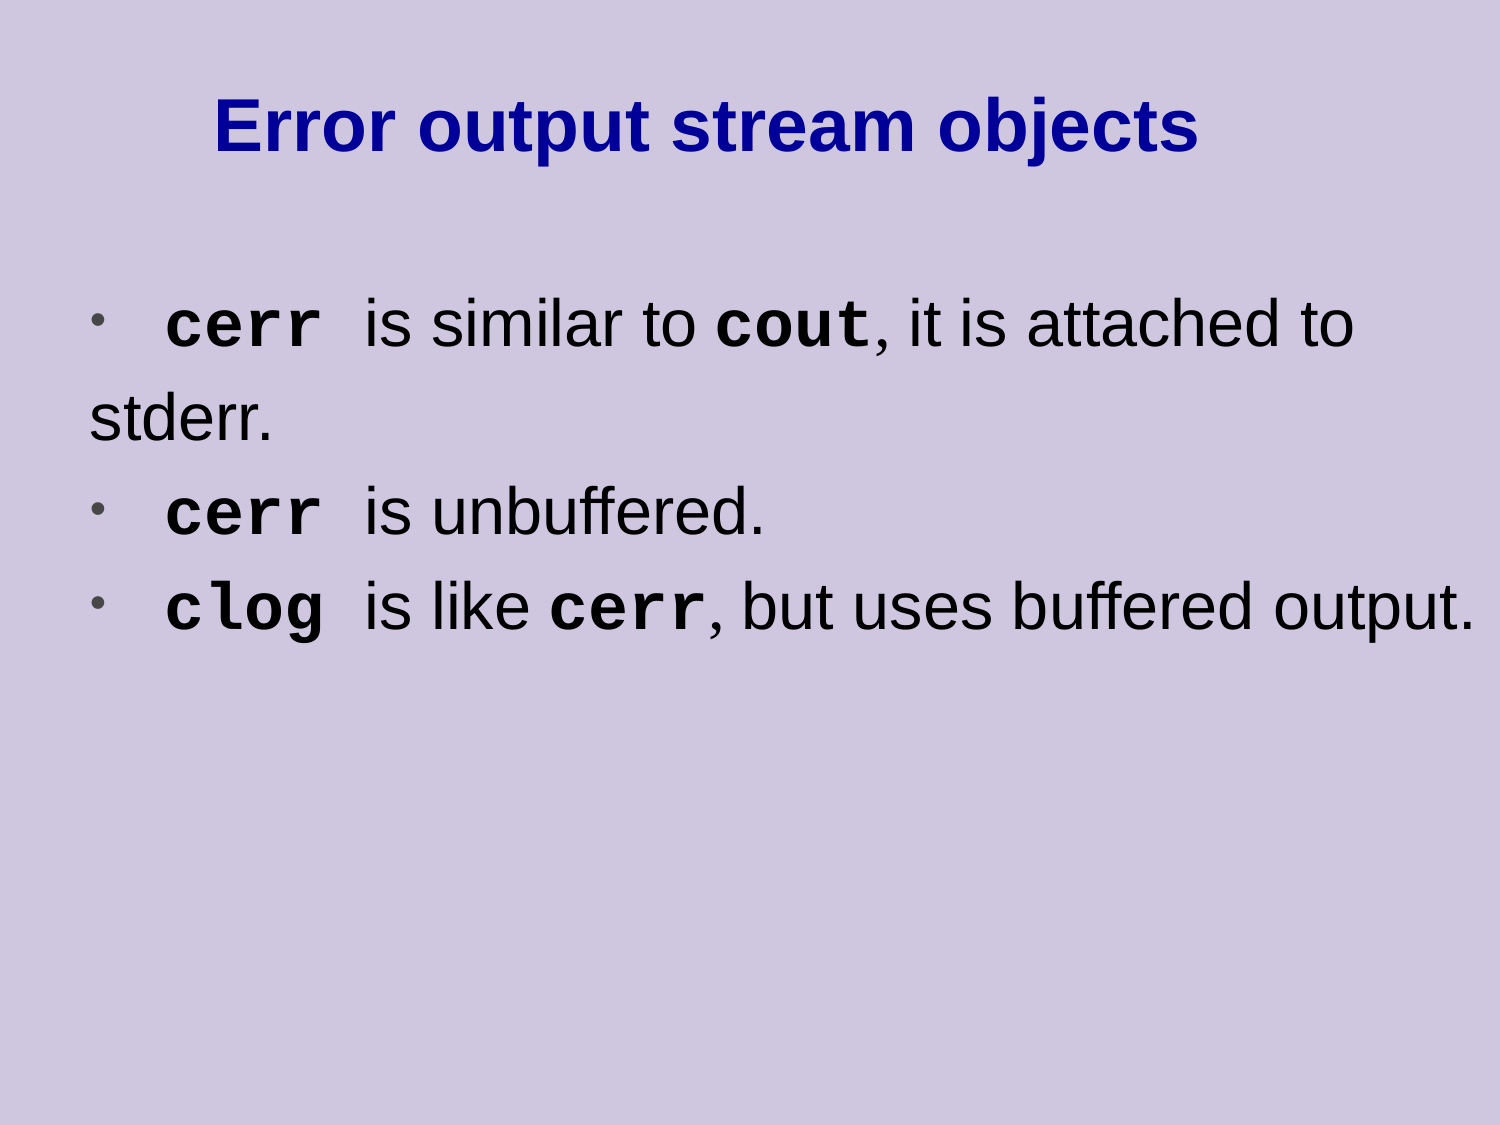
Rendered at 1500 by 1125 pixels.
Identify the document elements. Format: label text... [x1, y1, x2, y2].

text_box cerr is similar to cout, it is attached to stderr. cerr is unbuffered. clog is like cerr, but uses buffered output. [74, 187, 1500, 1067]
text_box Error output stream objects [198, 27, 1468, 187]
